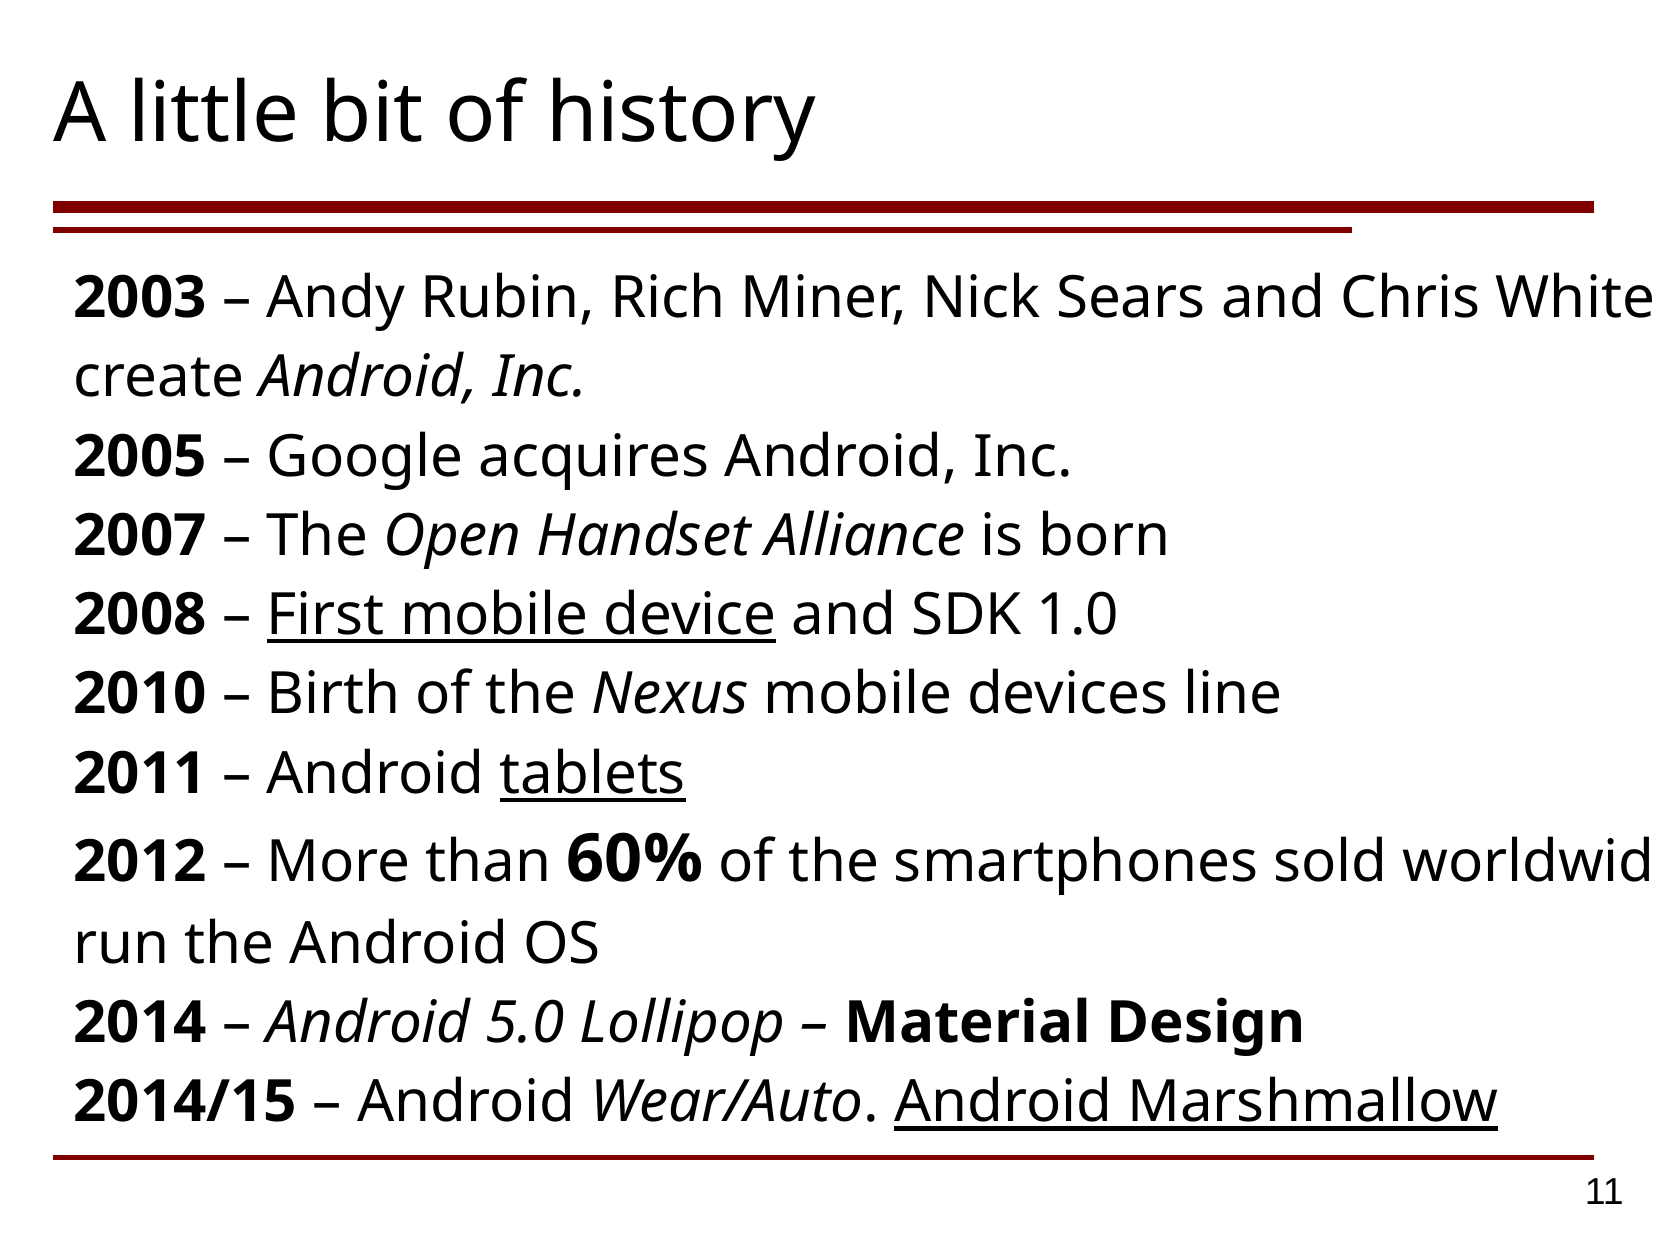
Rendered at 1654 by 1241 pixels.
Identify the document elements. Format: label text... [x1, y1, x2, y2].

text_box <number> [35, 1163, 1654, 1221]
subtitle A little bit of history [53, 48, 1542, 172]
text_box 2003 – Andy Rubin, Rich Miner, Nick Sears and Chris White create Android, Inc. 2005 – Google acquires Android, Inc. 2007 – The Open Handset Alliance is born 2008 – First mobile device and SDK 1.0 2010 – Birth of the Nexus mobile devices line 2011 – Android tablets 2012 – More than 60% of the smartphones sold worldwide run the Android OS 2014 – Android 5.0 Lollipop – Material Design 2014/15 – Android Wear/Auto. Android Marshmallow [59, 248, 1654, 1133]
